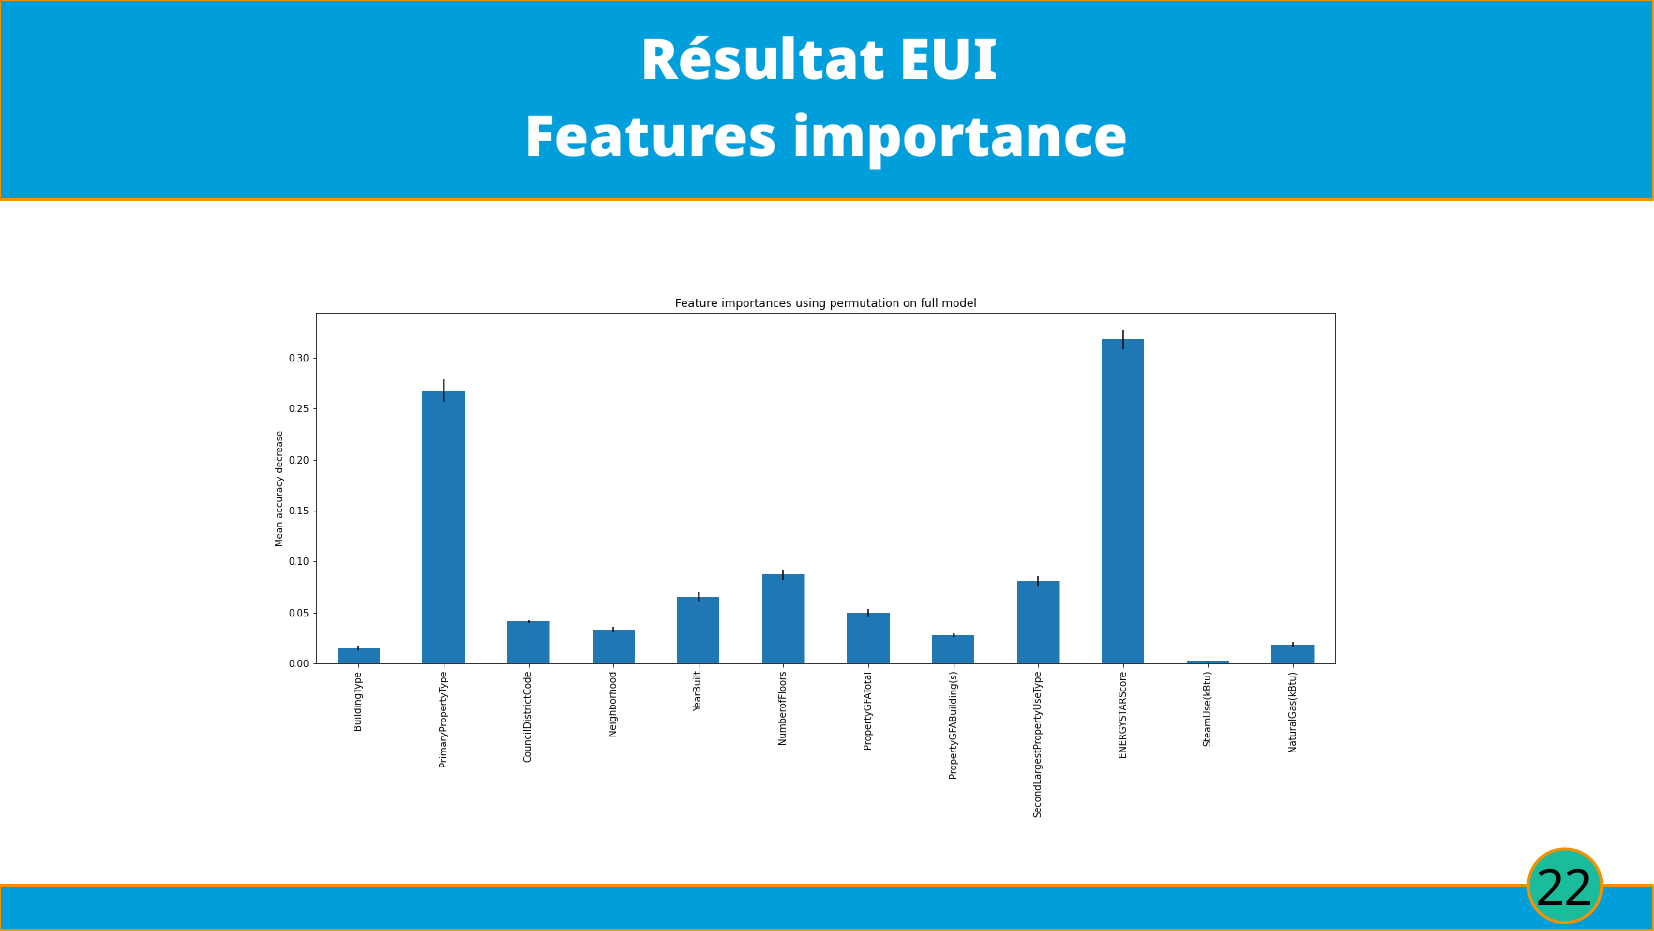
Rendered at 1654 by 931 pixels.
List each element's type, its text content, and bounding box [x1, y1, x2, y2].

picture [265, 287, 1345, 827]
title Résultat EUI Features importance [59, 37, 1595, 155]
